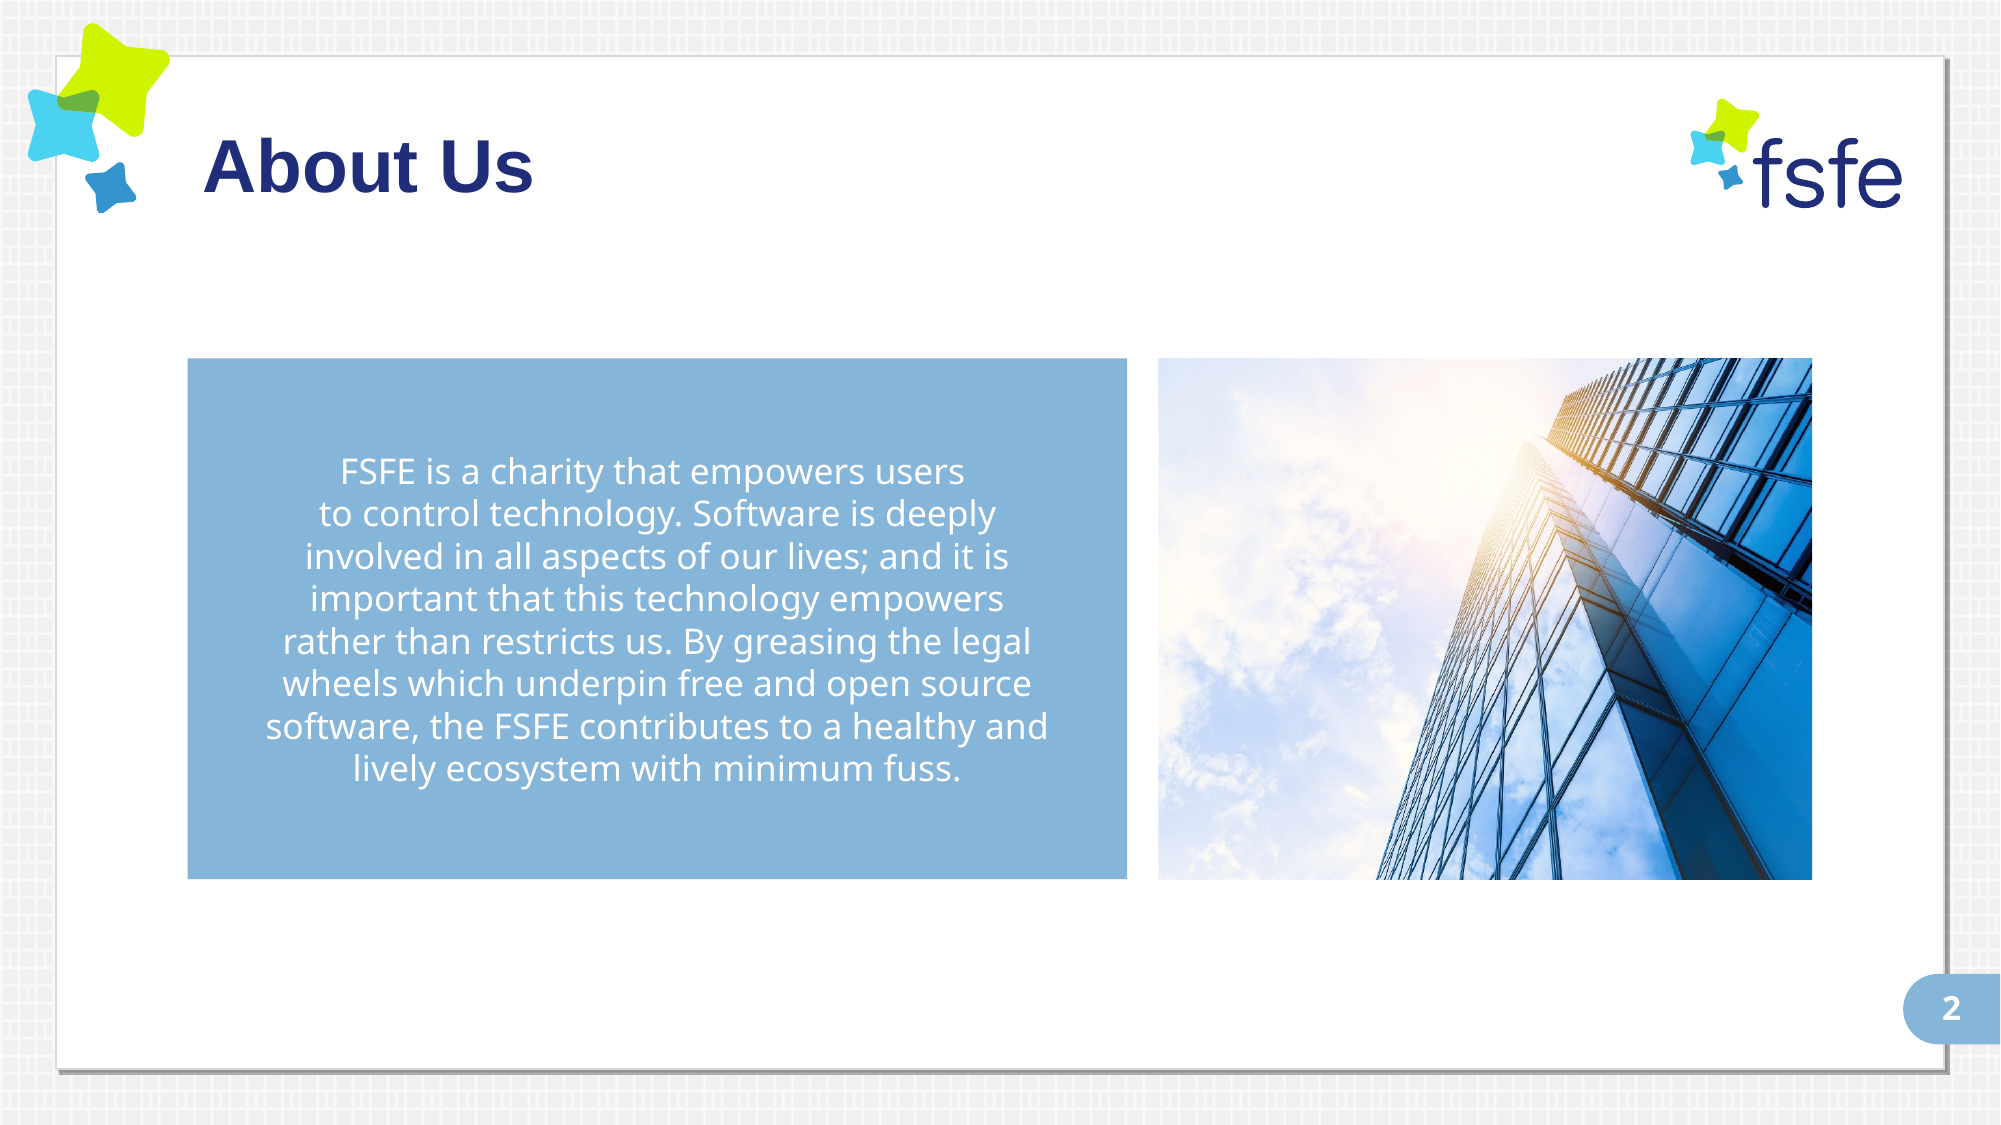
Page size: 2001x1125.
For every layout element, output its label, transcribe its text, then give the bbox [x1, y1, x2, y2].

list About Us [187, 110, 1613, 196]
picture [1158, 358, 1813, 880]
picture [0, 0, 2001, 1125]
list FSFE is a charity that empowers users to control technology. Software is deeply involved in all aspects of our lives; and it is important that this technology empowers rather than restricts us. By greasing the legal wheels which underpin free and open source software, the FSFE contributes to a healthy and lively ecosystem with minimum fuss. [239, 409, 1076, 828]
